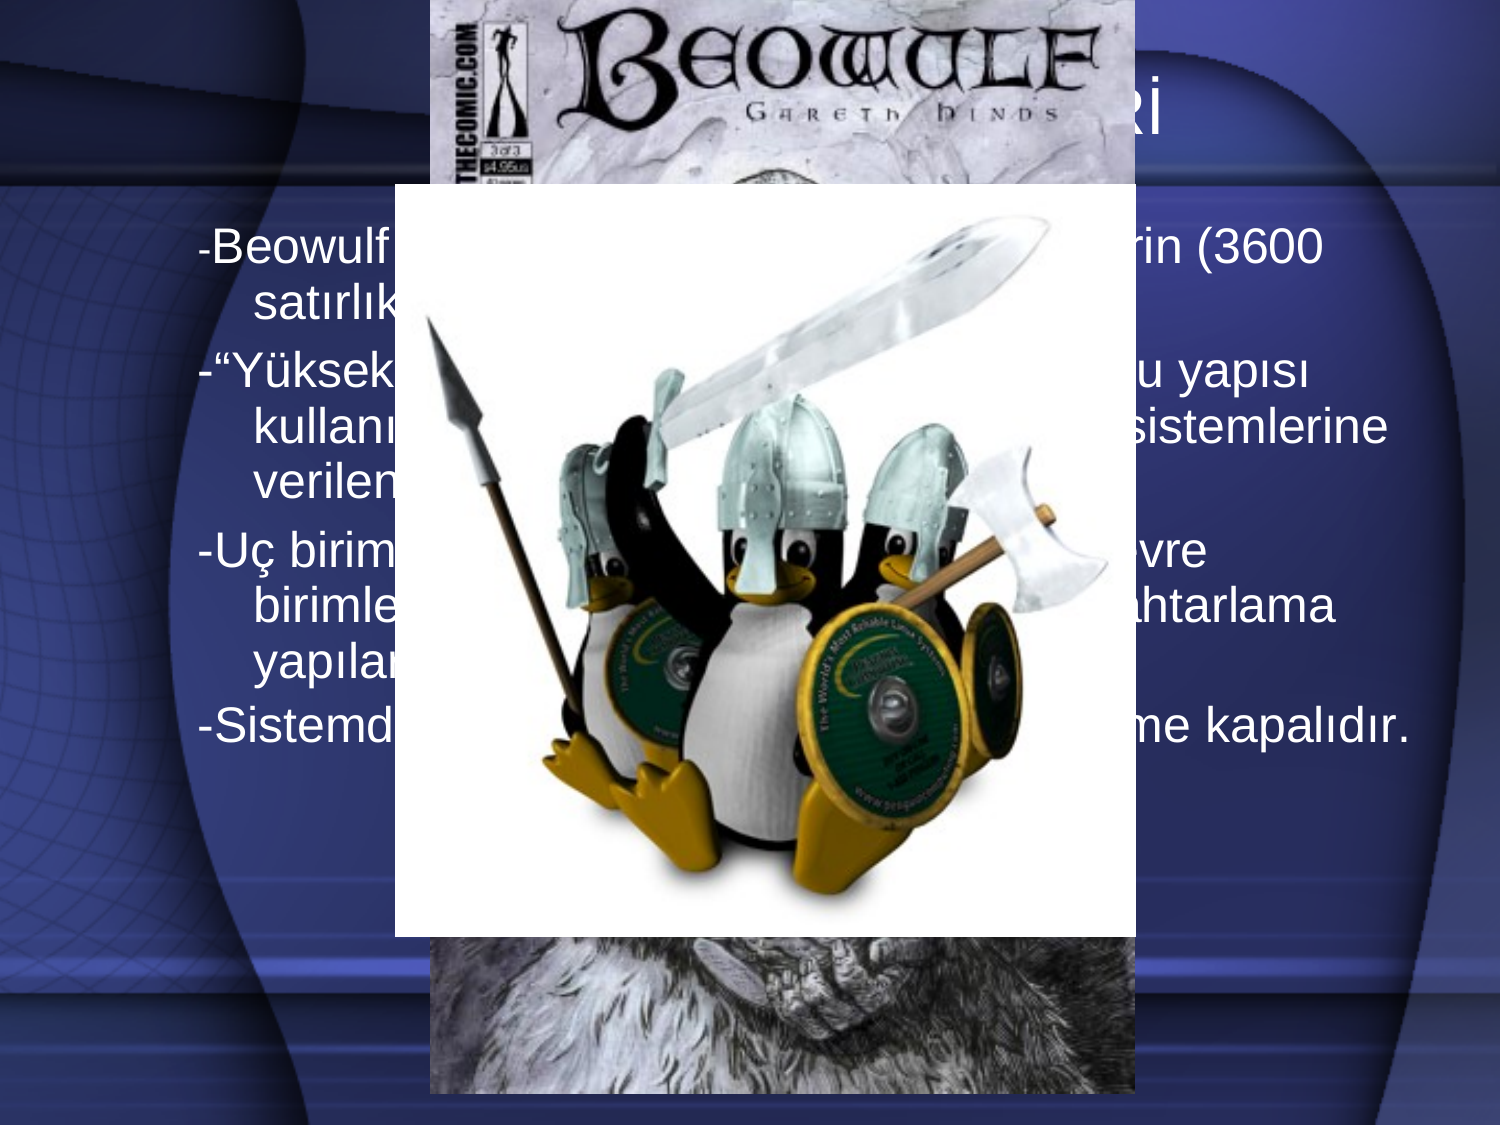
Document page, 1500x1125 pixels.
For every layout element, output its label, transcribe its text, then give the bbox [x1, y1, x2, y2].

picture [0, 0, 1500, 1125]
list BEOWULF KÜMELERİ -Beowulf İngiliz edebiyatındaki ilk epik eserin (3600 satırlık bir şiir) kahramanının ismidir. -“Yüksek başarımlı”, “düşük maliyetli”, çoklu yapısı kullanıcıdan gizlenmiş süper-bilgisayar sistemlerine verilen addır. -Uç birimler klavye, mouse, monitör gibi çevre birimlerine sahip değildir.Bu birimler anahtarlama yapılarak kullanılır. -Sistemdeki uç birimler dış dünyadan erişime kapalıdır. [1135, 66, 1459, 965]
list BEOWULF KÜMELERİ -Beowulf İngiliz edebiyatındaki ilk epik eserin (3600 satırlık bir şiir) kahramanının ismidir. -“Yüksek başarımlı”, “düşük maliyetli”, çoklu yapısı kullanıcıdan gizlenmiş süper-bilgisayar sistemlerine verilen addır. -Uç birimler klavye, mouse, monitör gibi çevre birimlerine sahip değildir.Bu birimler anahtarlama yapılarak kullanılır. -Sistemdeki uç birimler dış dünyadan erişime kapalıdır. [183, 66, 430, 965]
